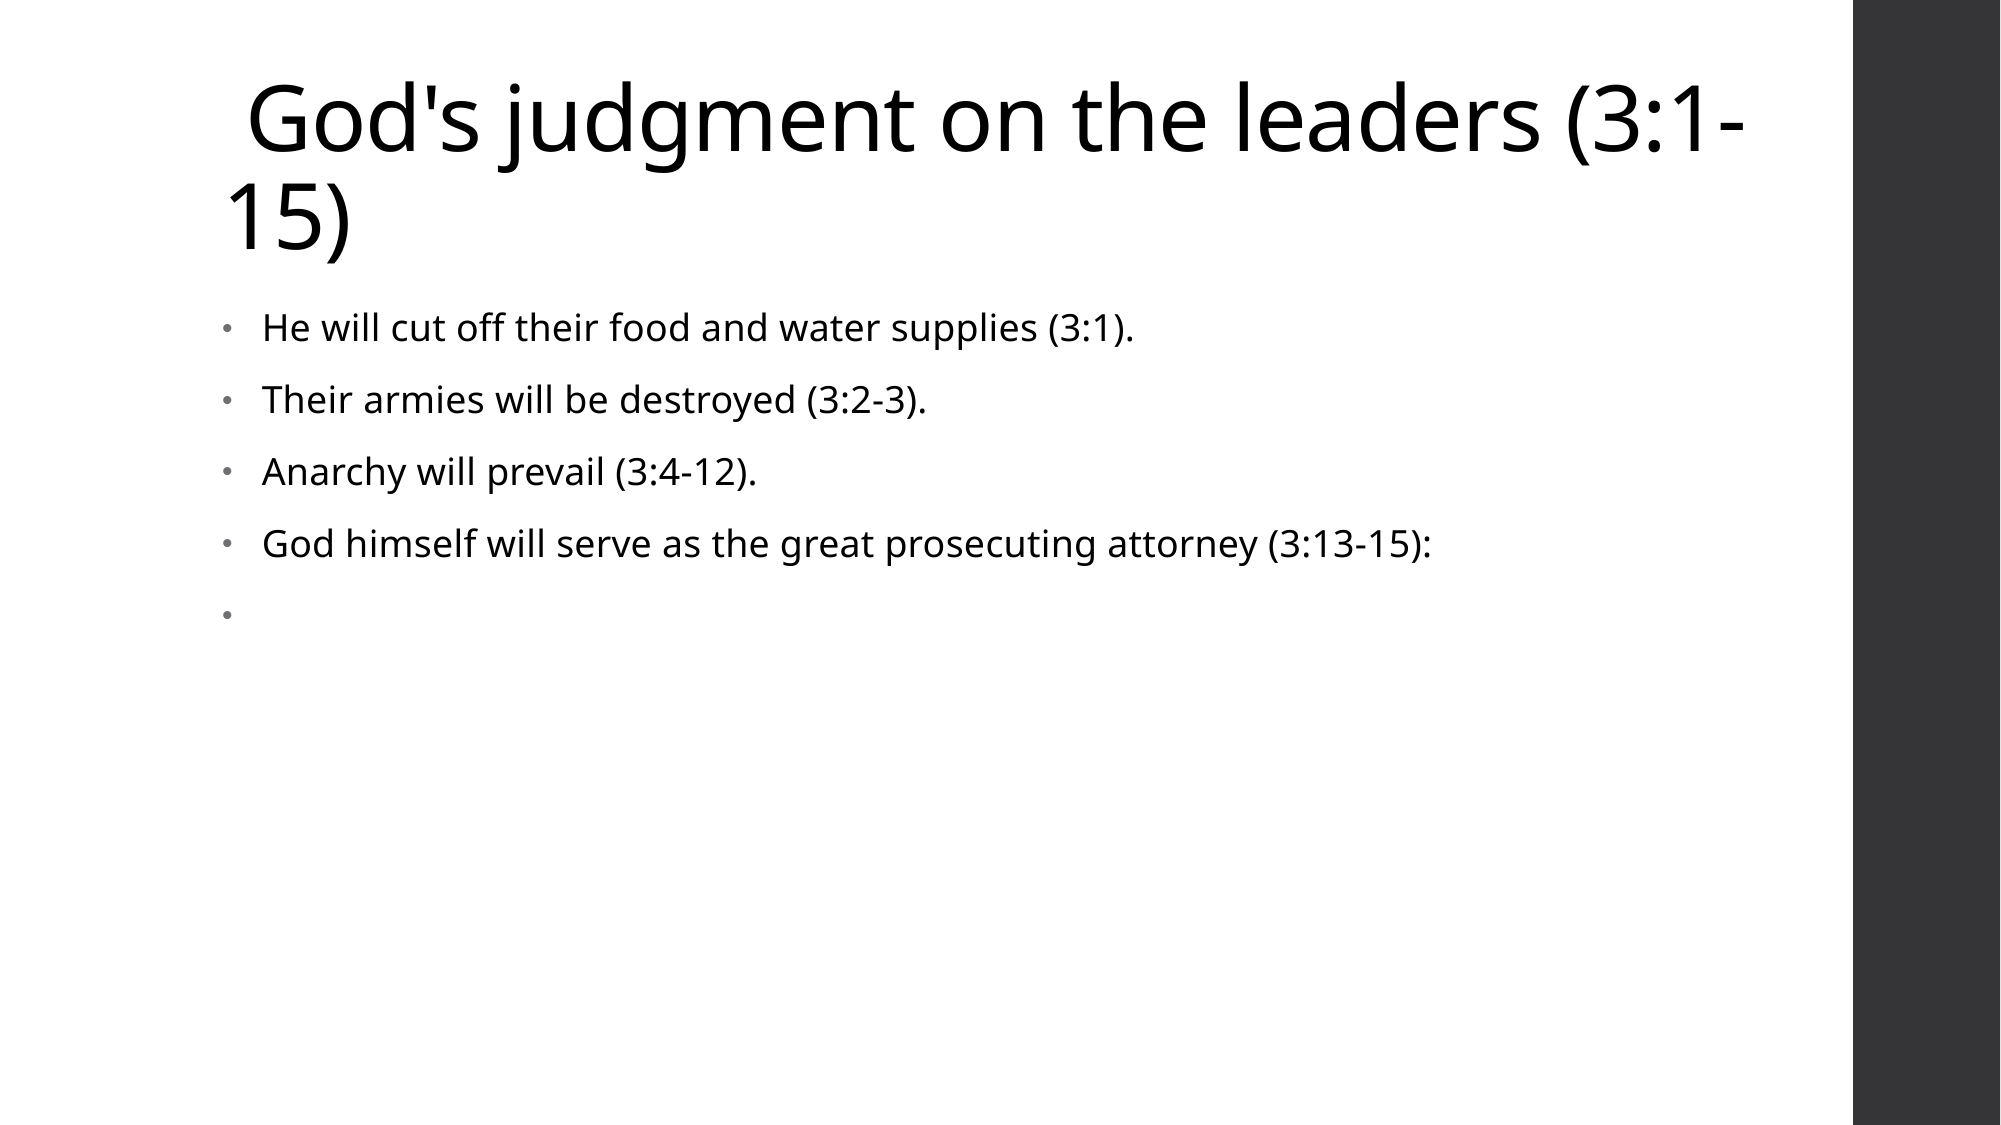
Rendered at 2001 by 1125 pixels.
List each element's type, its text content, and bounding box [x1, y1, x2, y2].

list He will cut off their food and water supplies (3:1). Their armies will be destroyed (3:2-3). Anarchy will prevail (3:4-12). God himself will serve as the great prosecuting attorney (3:13-15): [206, 299, 1617, 1014]
title God's judgment on the leaders (3:1-15) [206, 60, 1797, 278]
